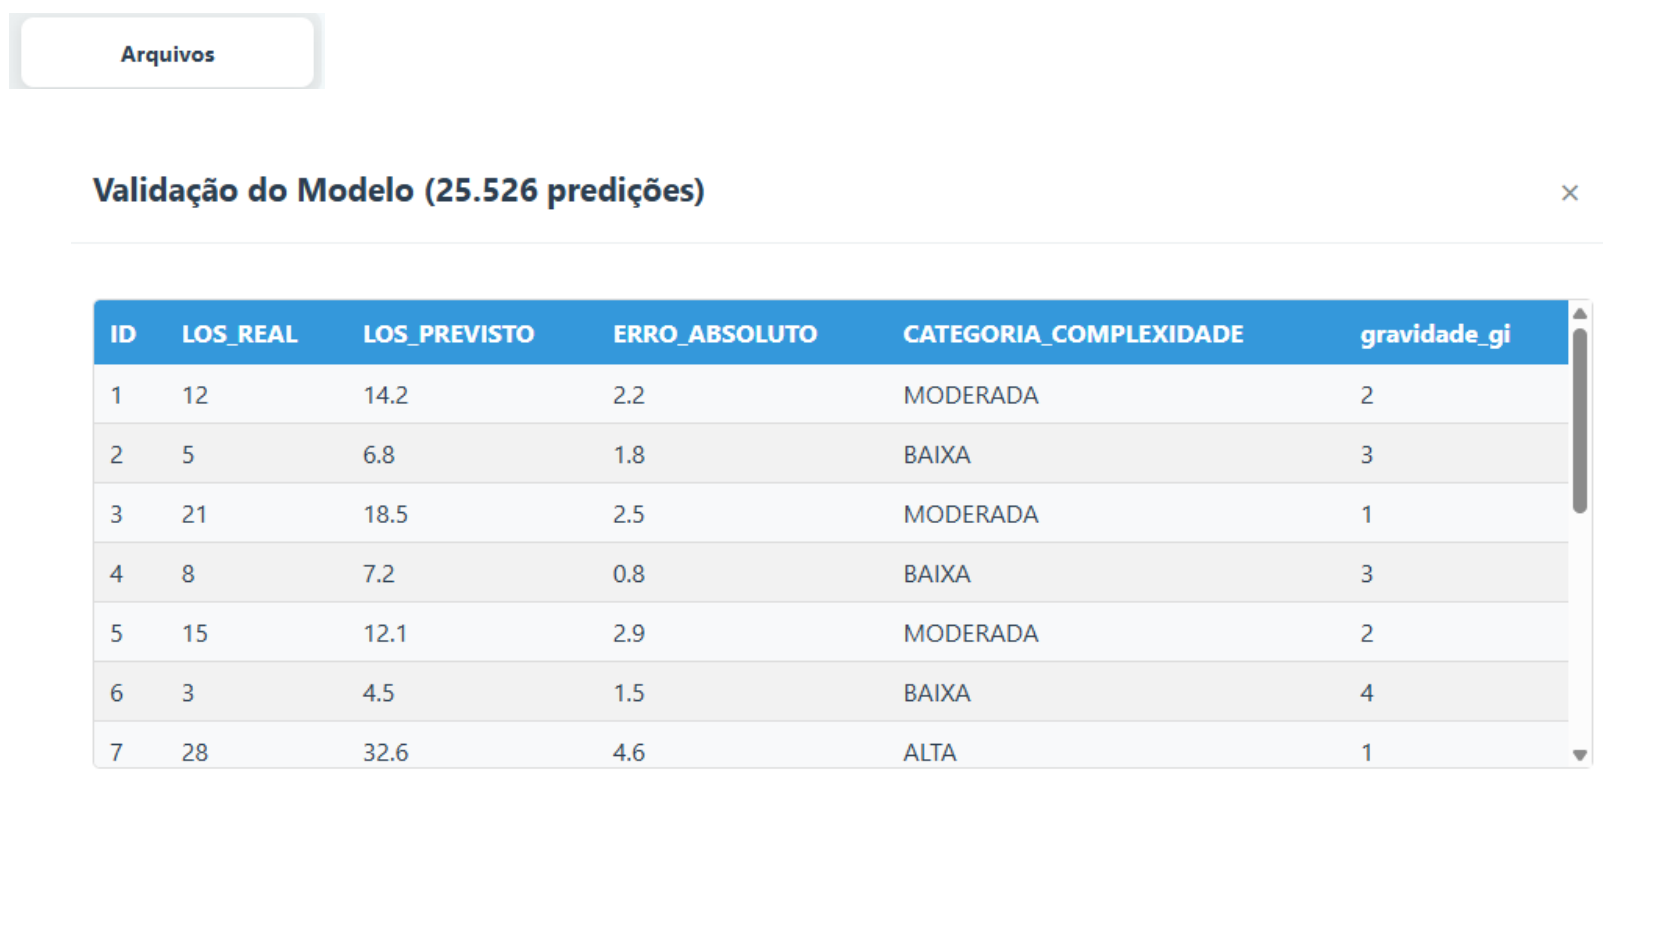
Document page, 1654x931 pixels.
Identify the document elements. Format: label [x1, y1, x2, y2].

picture [9, 13, 325, 89]
picture [71, 161, 1603, 780]
